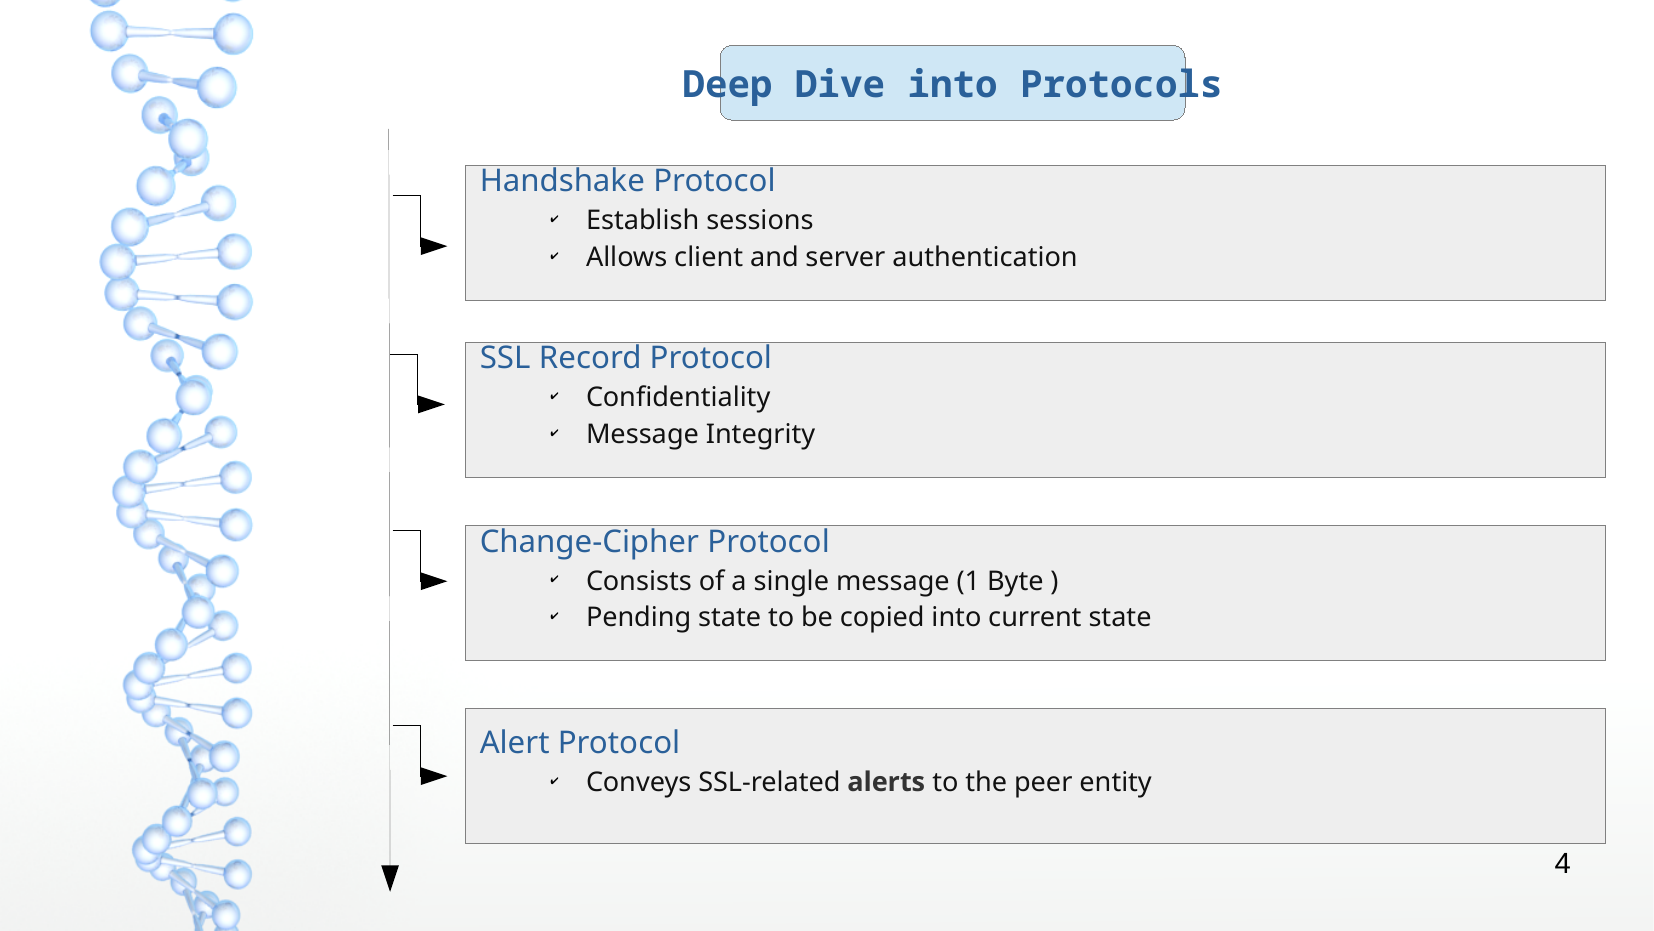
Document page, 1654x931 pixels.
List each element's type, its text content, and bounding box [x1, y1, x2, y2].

text_box SSL Record Protocol Confidentiality Message Integrity [465, 342, 1606, 478]
text_box Deep Dive into Protocols [720, 45, 1186, 121]
picture [0, 0, 1654, 931]
text_box Change-Cipher Protocol Consists of a single message (1 Byte ) Pending state to be copied into current state [465, 525, 1606, 661]
text_box Handshake Protocol Establish sessions Allows client and server authentication [465, 165, 1606, 301]
text_box Alert Protocol Conveys SSL-related alerts to the peer entity [465, 708, 1606, 844]
